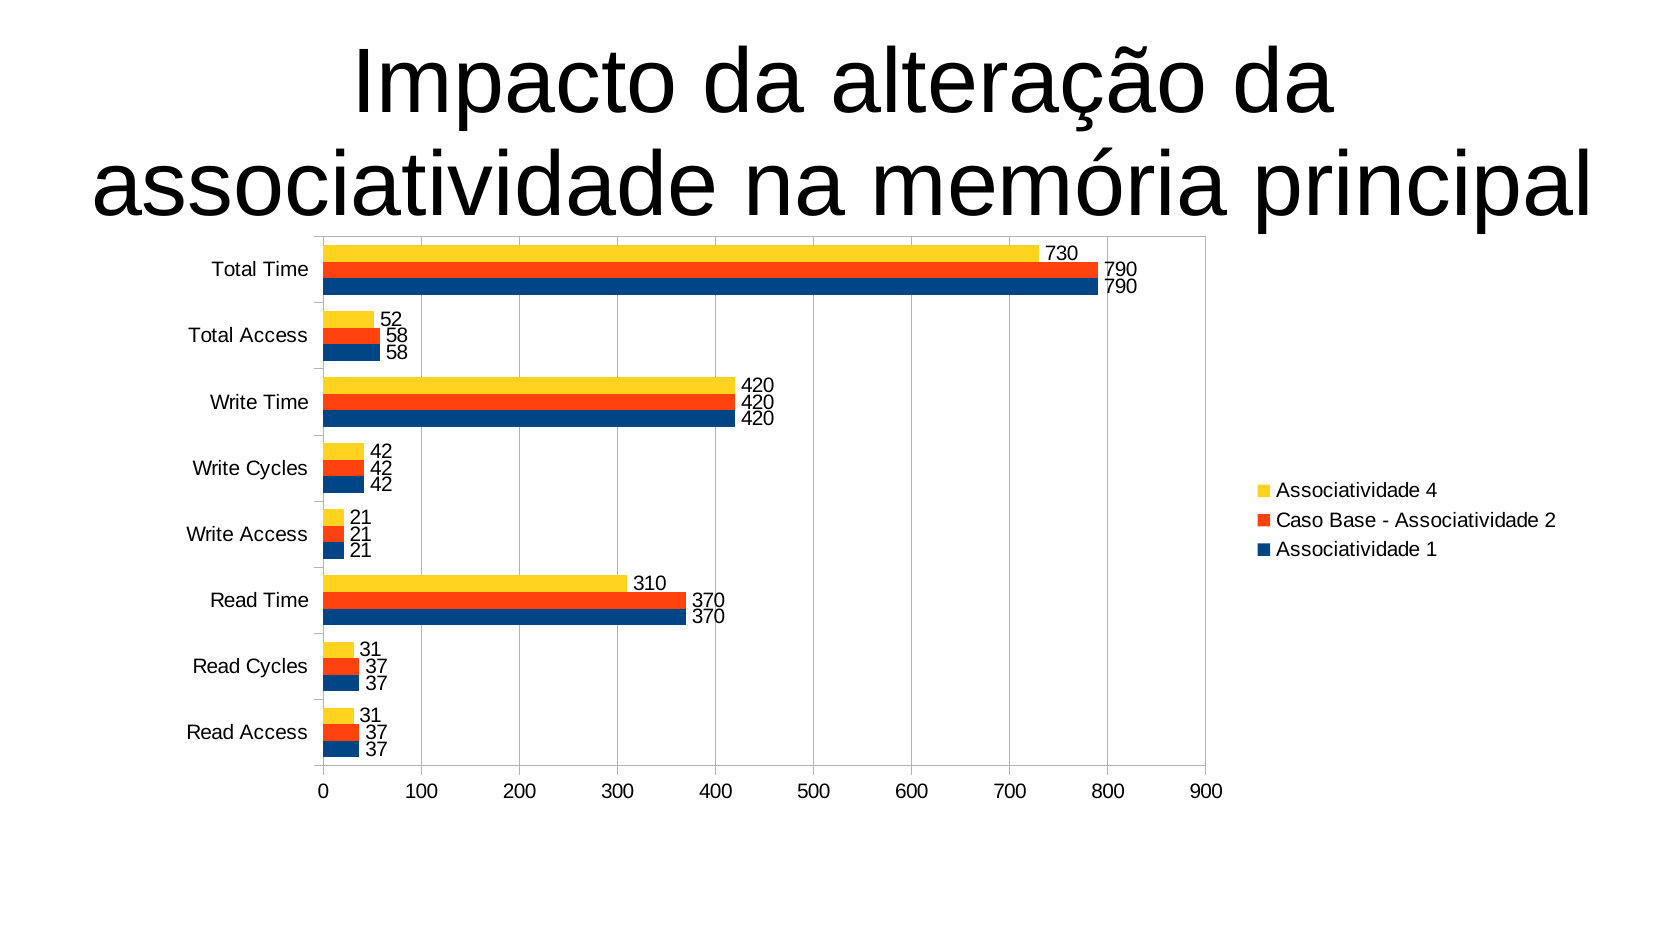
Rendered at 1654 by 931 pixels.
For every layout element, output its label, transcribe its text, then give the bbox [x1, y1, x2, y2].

title Impacto da alteração da associatividade na memória principal [75, 0, 1613, 338]
chart [158, 225, 1576, 816]
